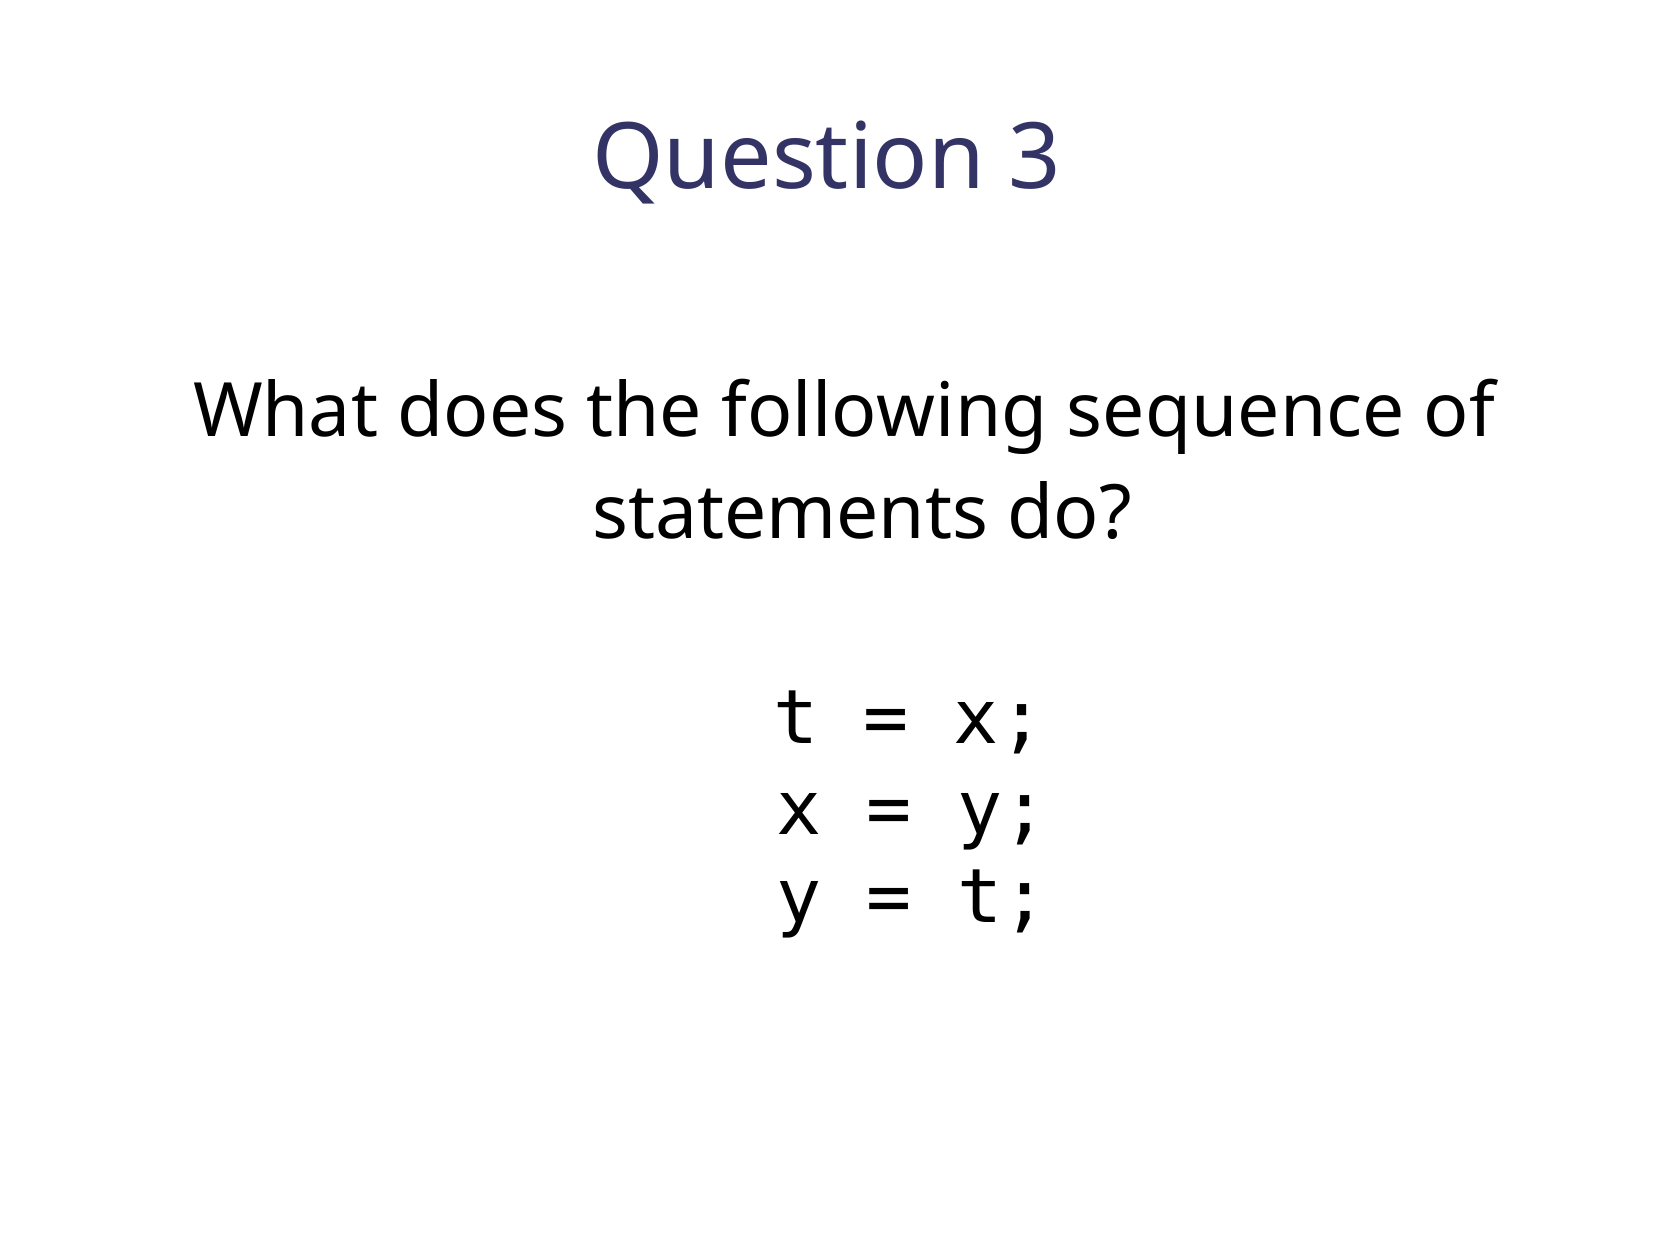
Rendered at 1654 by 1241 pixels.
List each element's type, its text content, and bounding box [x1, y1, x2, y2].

title Question <number> [82, 49, 1571, 257]
subtitle What does the following sequence of statements do? t = x; x = y; y = t; [82, 297, 1571, 1102]
